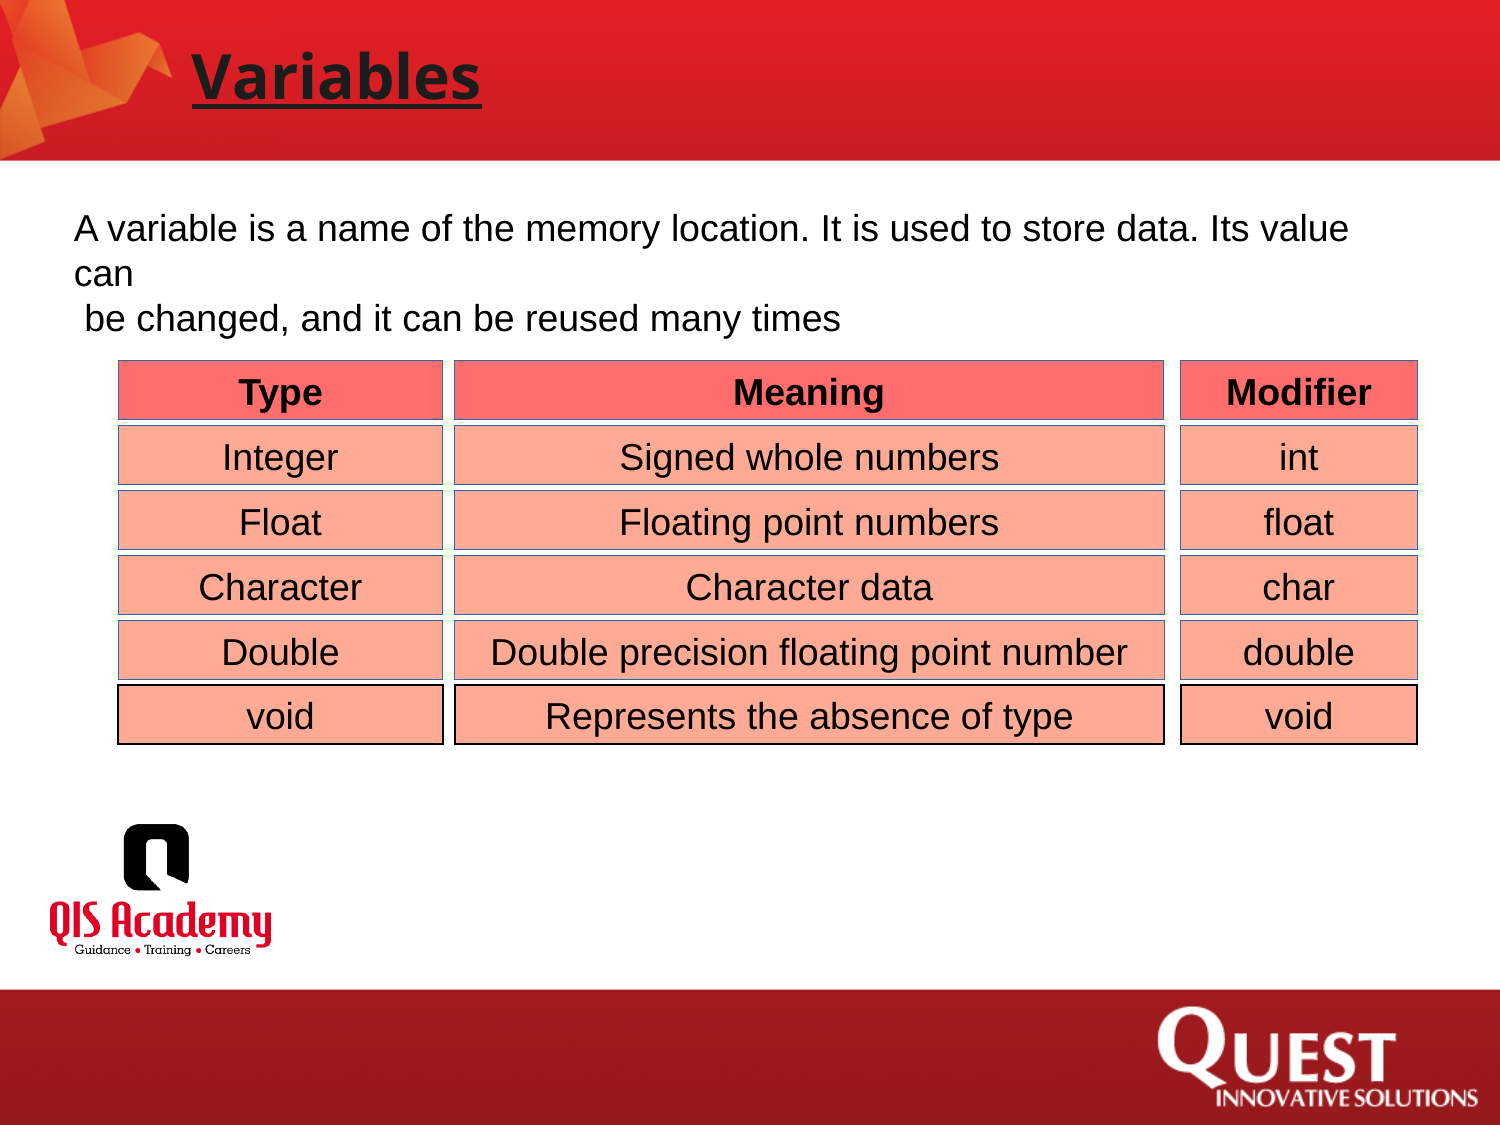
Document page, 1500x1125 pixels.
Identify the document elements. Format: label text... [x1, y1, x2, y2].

text_box Character data [454, 555, 1165, 615]
text_box Type [118, 360, 443, 420]
text_box void [1180, 685, 1418, 745]
text_box A variable is a name of the memory location. It is used to store data. Its value can be changed, and it can be reused many times [59, 197, 1385, 302]
title Variables [177, 29, 1500, 223]
text_box Floating point numbers [454, 490, 1165, 550]
text_box Represents the absence of type [454, 685, 1165, 745]
text_box Integer [118, 425, 443, 485]
text_box void [118, 685, 443, 745]
text_box Double [118, 620, 443, 680]
text_box Float [118, 490, 443, 550]
text_box Double precision floating point number [454, 620, 1165, 680]
text_box Signed whole numbers [454, 425, 1165, 485]
text_box Character [118, 555, 443, 615]
text_box char [1180, 555, 1418, 615]
text_box int [1180, 425, 1418, 485]
text_box Modifier [1180, 360, 1418, 420]
text_box Meaning [454, 360, 1164, 420]
text_box float [1180, 490, 1418, 550]
text_box double [1180, 620, 1418, 680]
